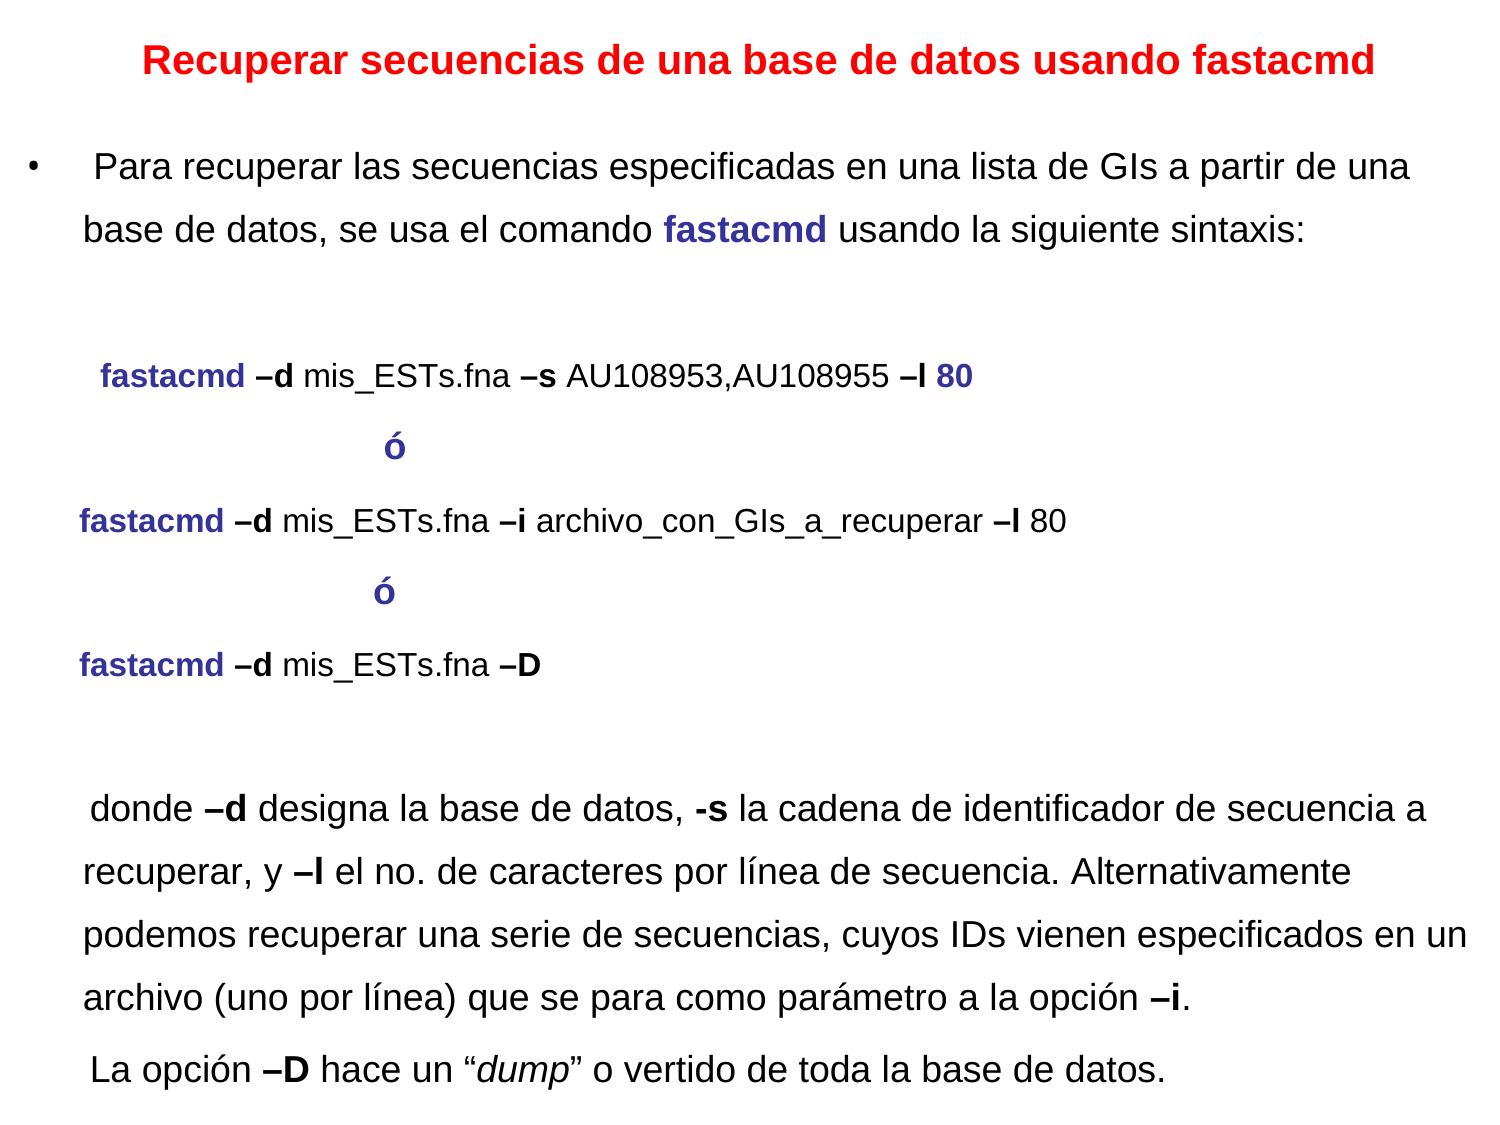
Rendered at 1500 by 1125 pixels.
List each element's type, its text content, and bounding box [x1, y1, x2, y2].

list Para recuperar las secuencias especificadas en una lista de GIs a partir de una base de datos, se usa el comando fastacmd usando la siguiente sintaxis: fastacmd –d mis_ESTs.fna –s AU108953,AU108955 –l 80 ó fastacmd –d mis_ESTs.fna –i archivo_con_GIs_a_recuperar –l 80 ó fastacmd –d mis_ESTs.fna –D donde –d designa la base de datos, -s la cadena de identificador de secuencia a recuperar, y –l el no. de caracteres por línea de secuencia. Alternativamente podemos recuperar una serie de secuencias, cuyos IDs vienen especificados en un archivo (uno por línea) que se para como parámetro a la opción –i. La opción –D hace un “dump” o vertido de toda la base de datos. [11, 117, 1489, 1098]
text_box Recuperar secuencias de una base de datos usando fastacmd [127, 24, 1392, 91]
